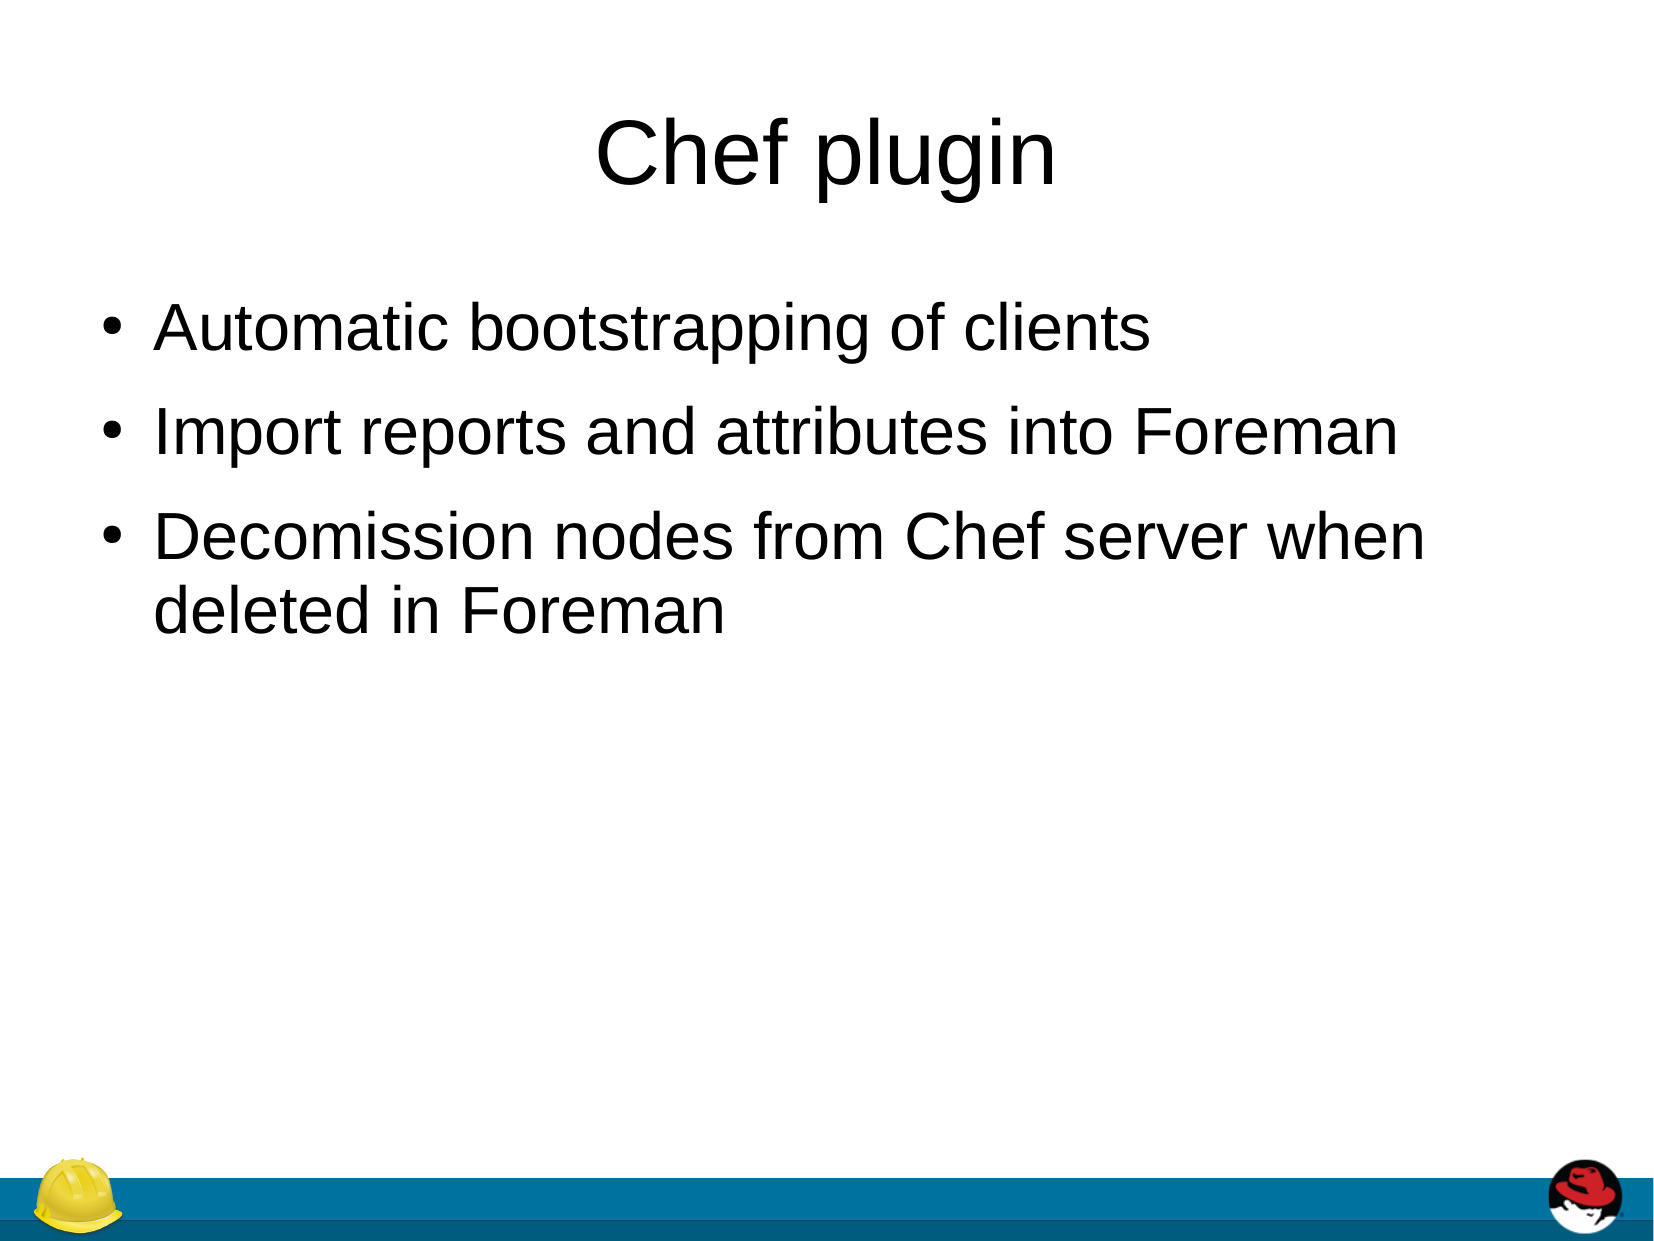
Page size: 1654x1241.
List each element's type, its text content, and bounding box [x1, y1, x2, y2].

title Chef plugin [82, 49, 1571, 257]
picture [1547, 1157, 1630, 1233]
list Automatic bootstrapping of clients Import reports and attributes into Foreman Decomission nodes from Chef server when deleted in Foreman [82, 290, 1571, 1010]
picture [23, 1145, 130, 1235]
